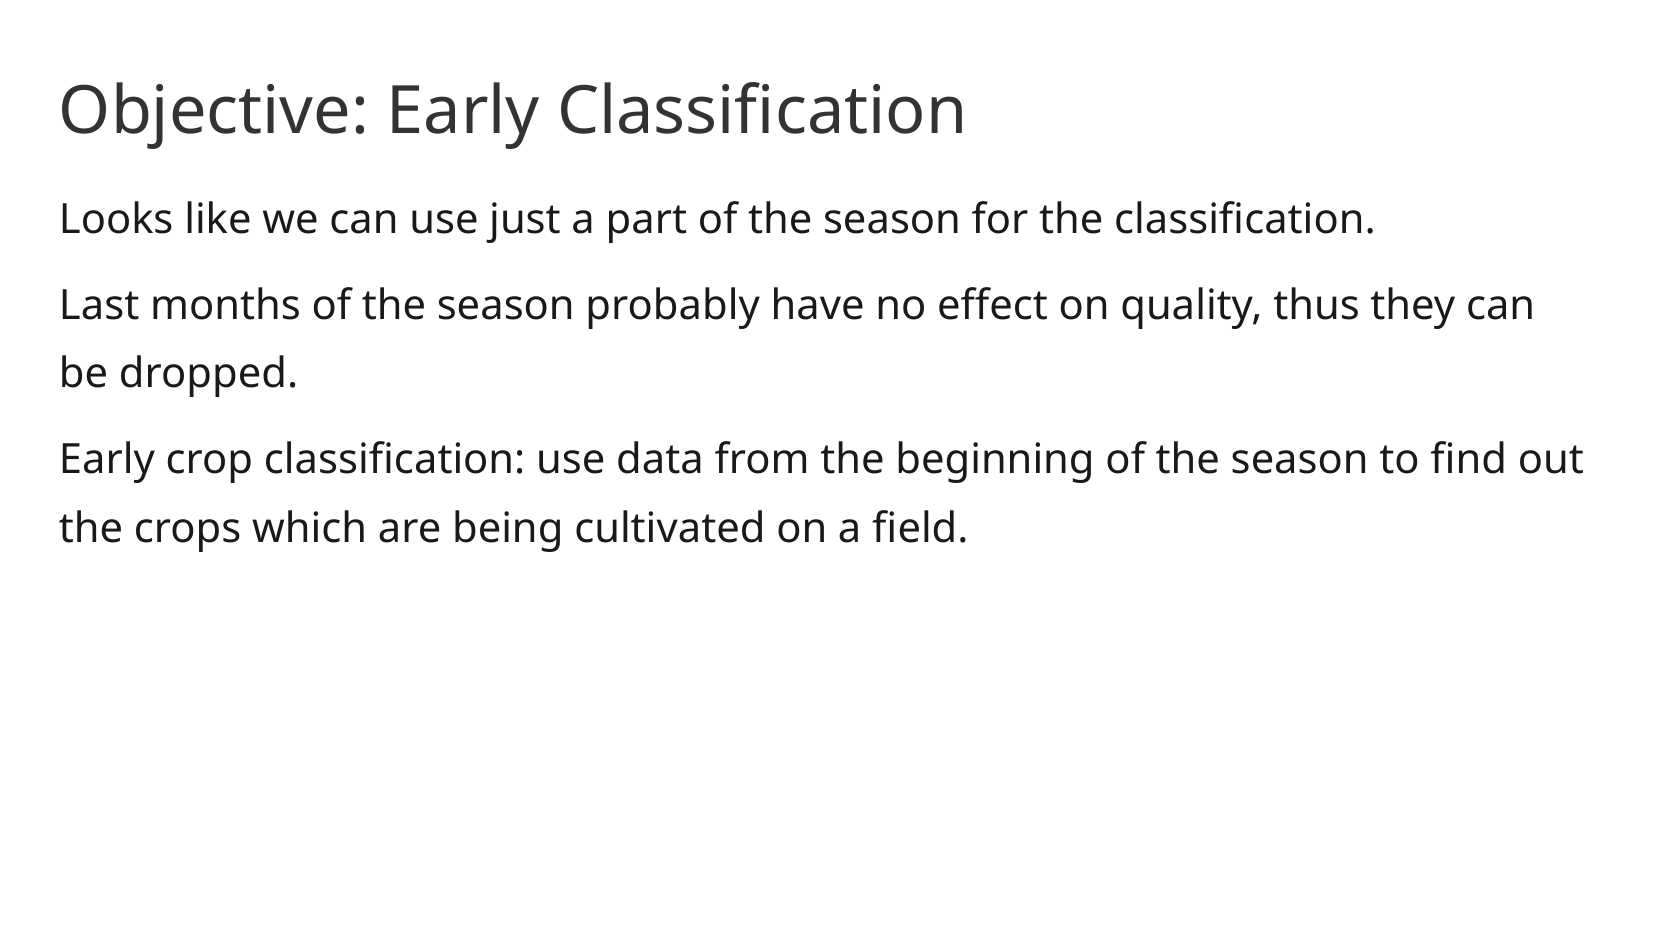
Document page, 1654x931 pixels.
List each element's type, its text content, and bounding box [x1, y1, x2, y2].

list Looks like we can use just a part of the season for the classification. Last months of the season probably have no effect on quality, thus they can be dropped. Early crop classification: use data from the beginning of the season to find out the crops which are being cultivated on a field. [59, 177, 1595, 886]
title Objective: Early Classification [59, 53, 1595, 154]
